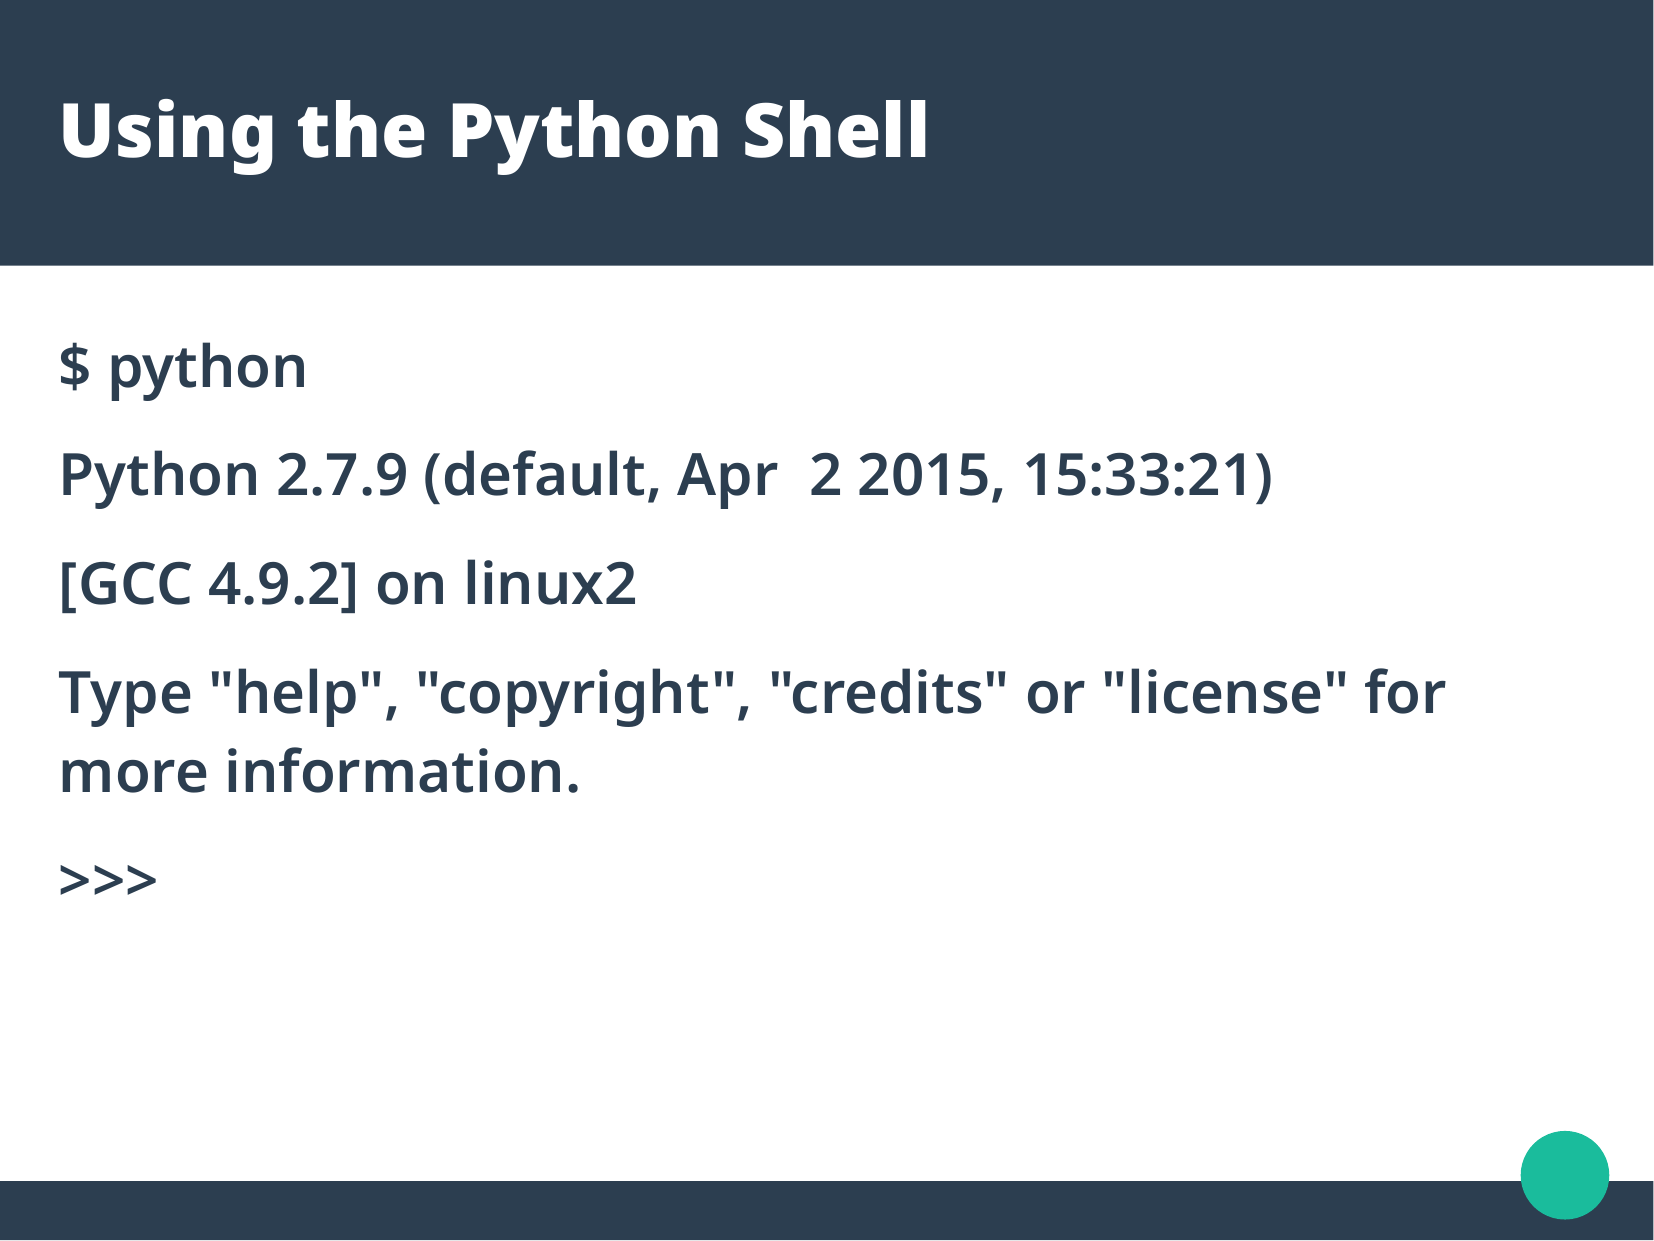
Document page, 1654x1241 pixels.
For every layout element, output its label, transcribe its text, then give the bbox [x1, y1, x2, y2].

title Using the Python Shell [59, 49, 1595, 207]
list $ python Python 2.7.9 (default, Apr 2 2015, 15:33:21) [GCC 4.9.2] on linux2 Type "help", "copyright", "credits" or "license" for more information. >>> [59, 324, 1595, 1152]
